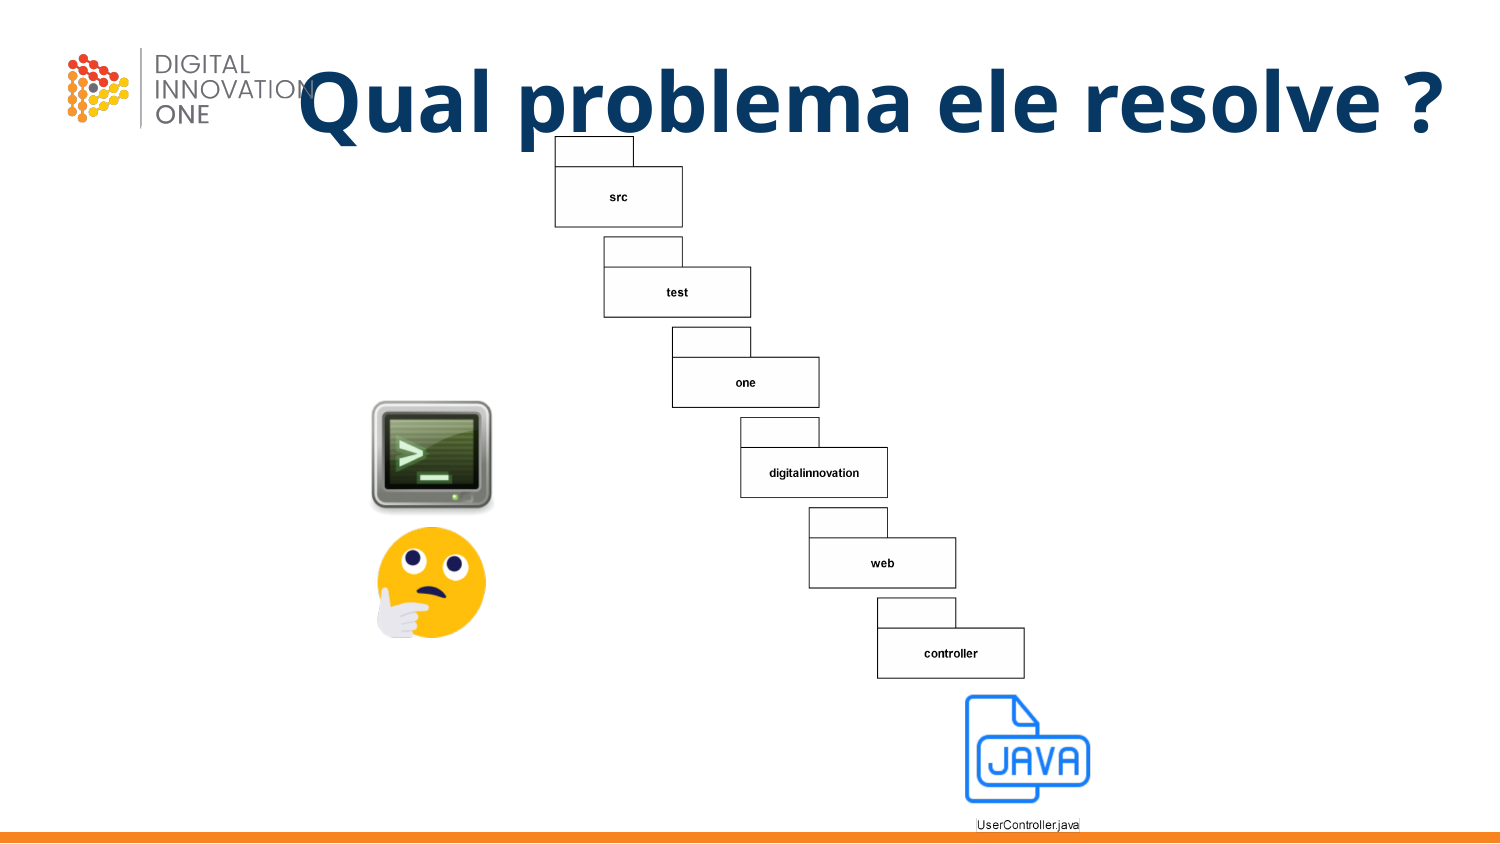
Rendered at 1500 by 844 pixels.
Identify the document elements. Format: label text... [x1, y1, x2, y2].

subtitle Qual problema ele resolve ? [51, 50, 1477, 148]
text_box [0, 832, 1500, 843]
picture [369, 136, 1091, 833]
picture [51, 39, 330, 137]
